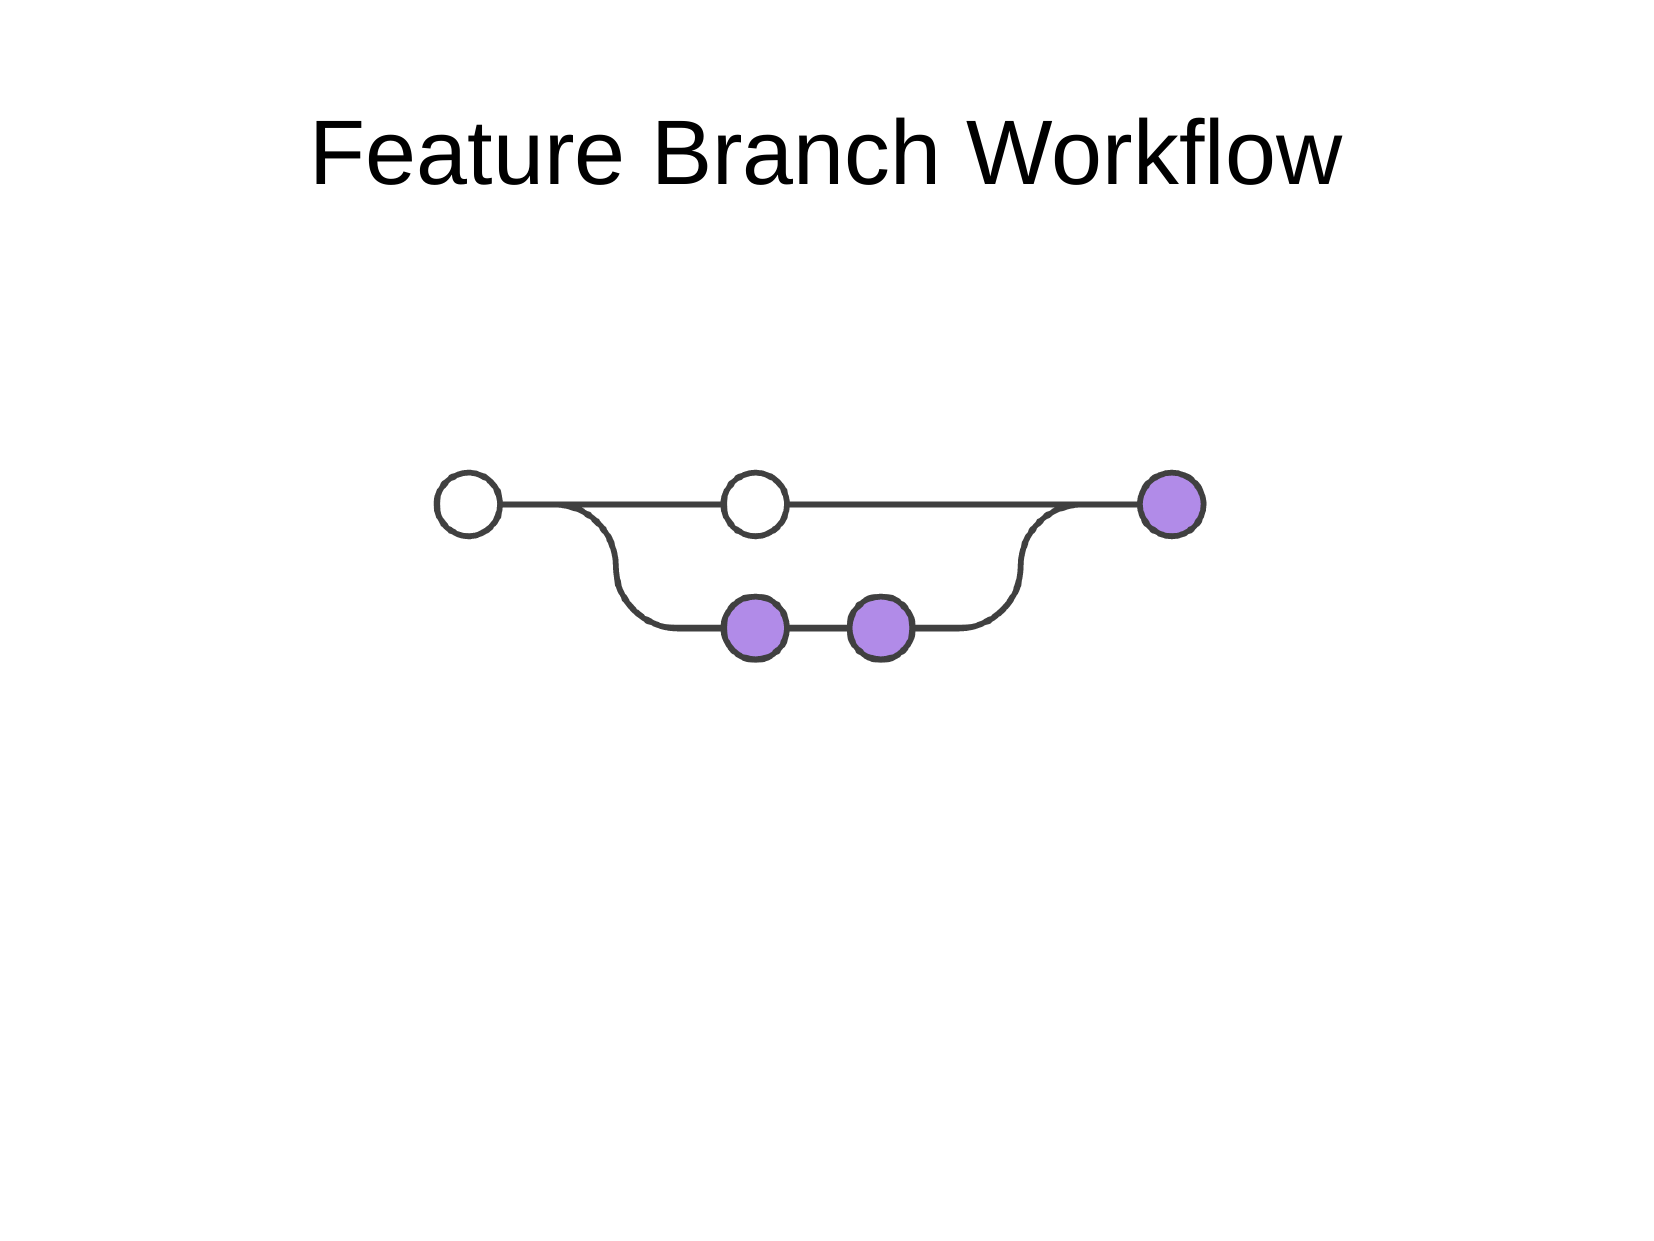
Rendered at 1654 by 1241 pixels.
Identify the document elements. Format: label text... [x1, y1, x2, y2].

title Feature Branch Workflow [82, 49, 1571, 257]
picture [320, 296, 1326, 859]
